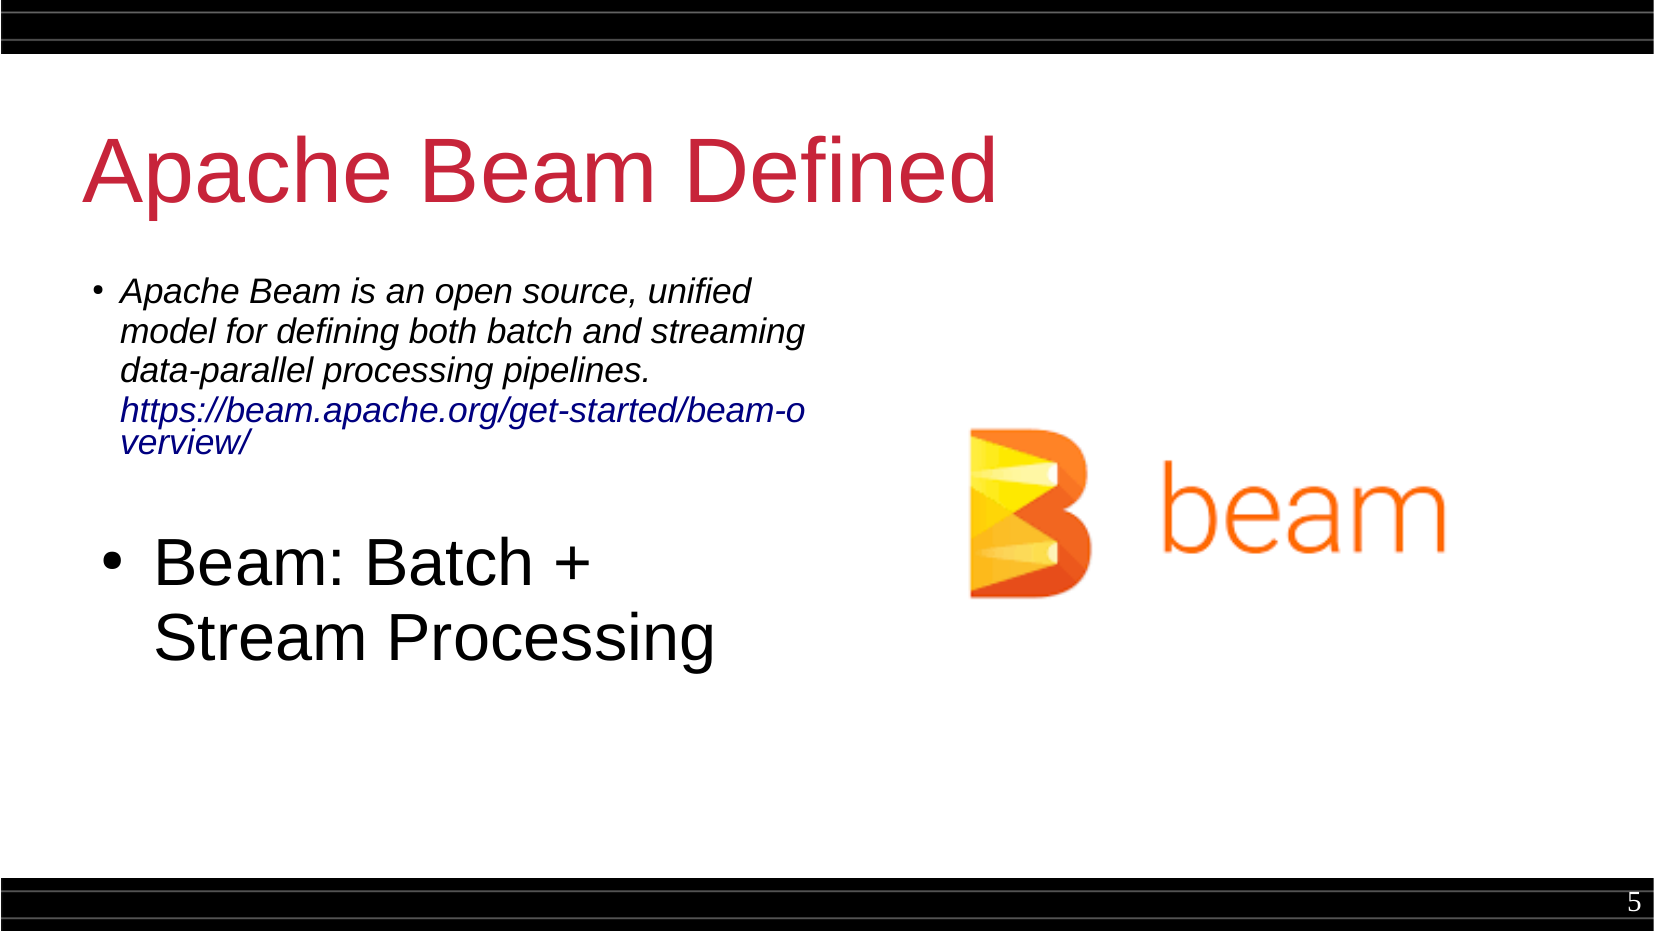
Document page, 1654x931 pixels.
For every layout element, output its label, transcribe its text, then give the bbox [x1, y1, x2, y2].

list Apache Beam is an open source, unified model for defining both batch and streaming data-parallel processing pipelines. https://beam.apache.org/get-started/beam-overview/ [82, 271, 809, 504]
picture [965, 271, 1451, 757]
title Apache Beam Defined [82, 92, 1571, 249]
list Beam: Batch + Stream Processing [82, 525, 809, 757]
picture [1, 0, 1654, 54]
picture [1, 878, 1654, 931]
